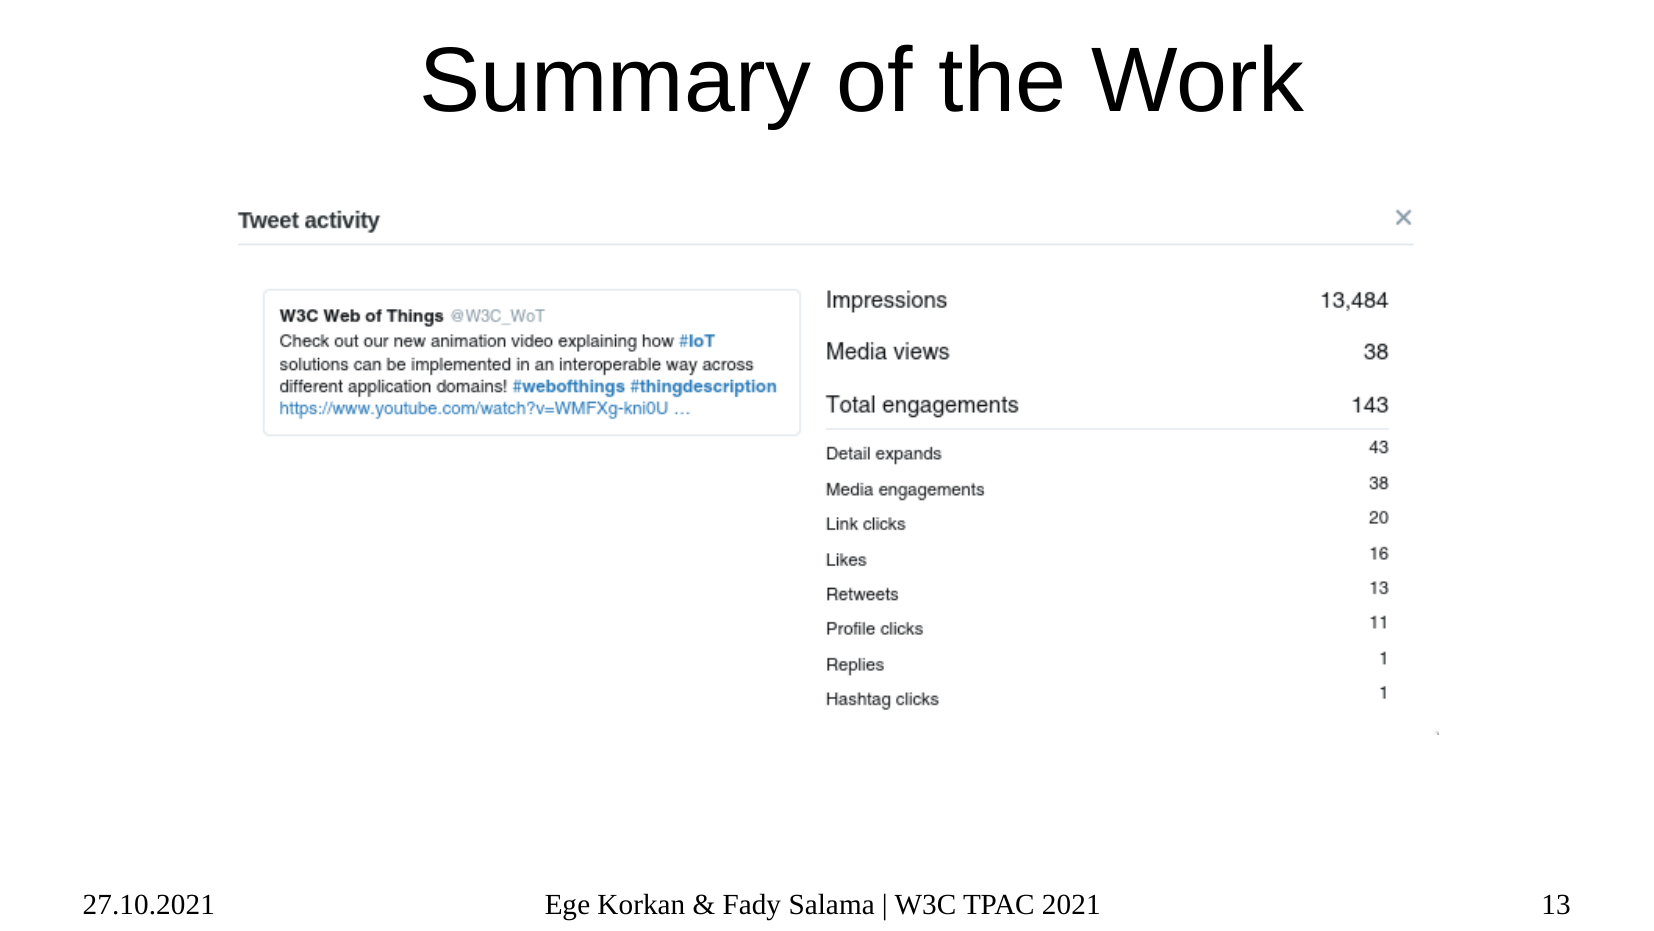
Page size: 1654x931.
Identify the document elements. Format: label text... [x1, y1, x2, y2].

title Summary of the Work [82, 1, 1571, 157]
picture [218, 197, 1439, 735]
